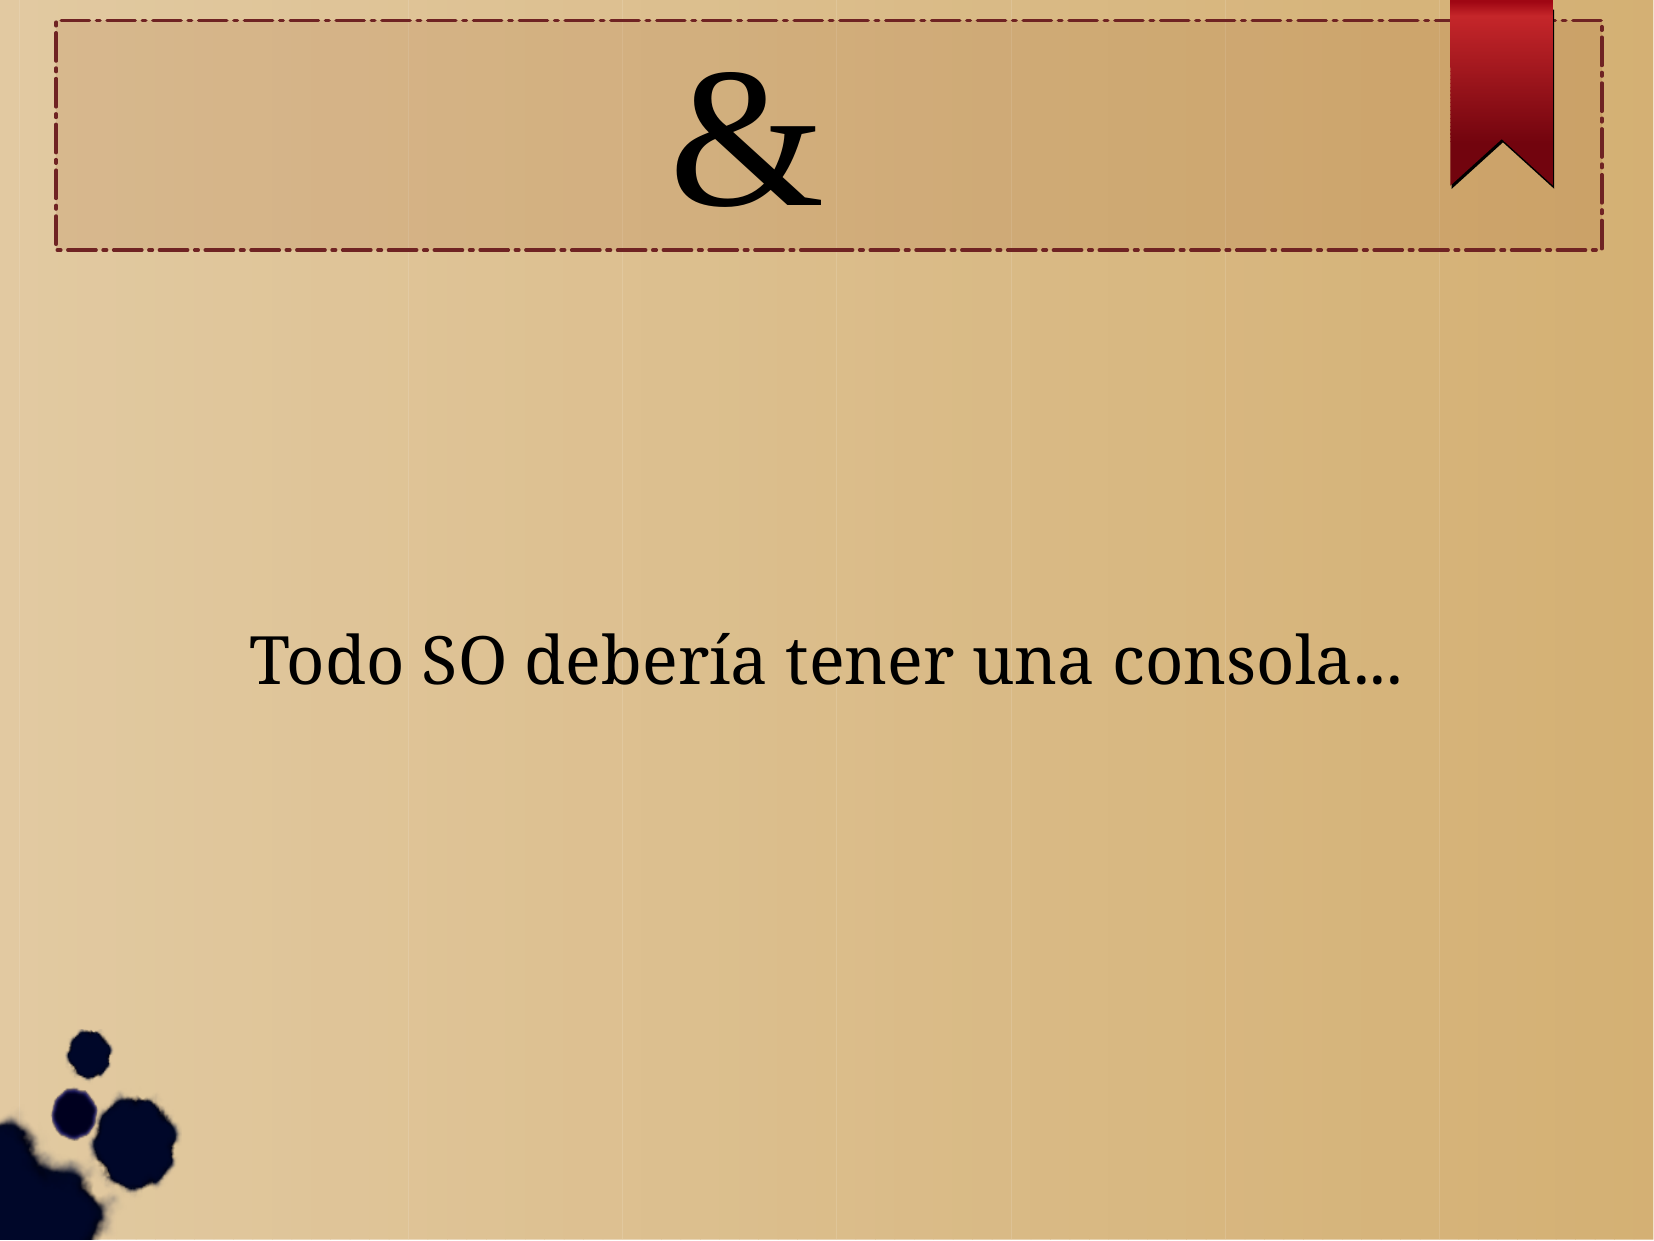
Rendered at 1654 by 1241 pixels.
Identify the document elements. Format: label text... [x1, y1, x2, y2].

subtitle Todo SO debería tener una consola... [82, 299, 1571, 1019]
title & [82, 26, 1412, 249]
